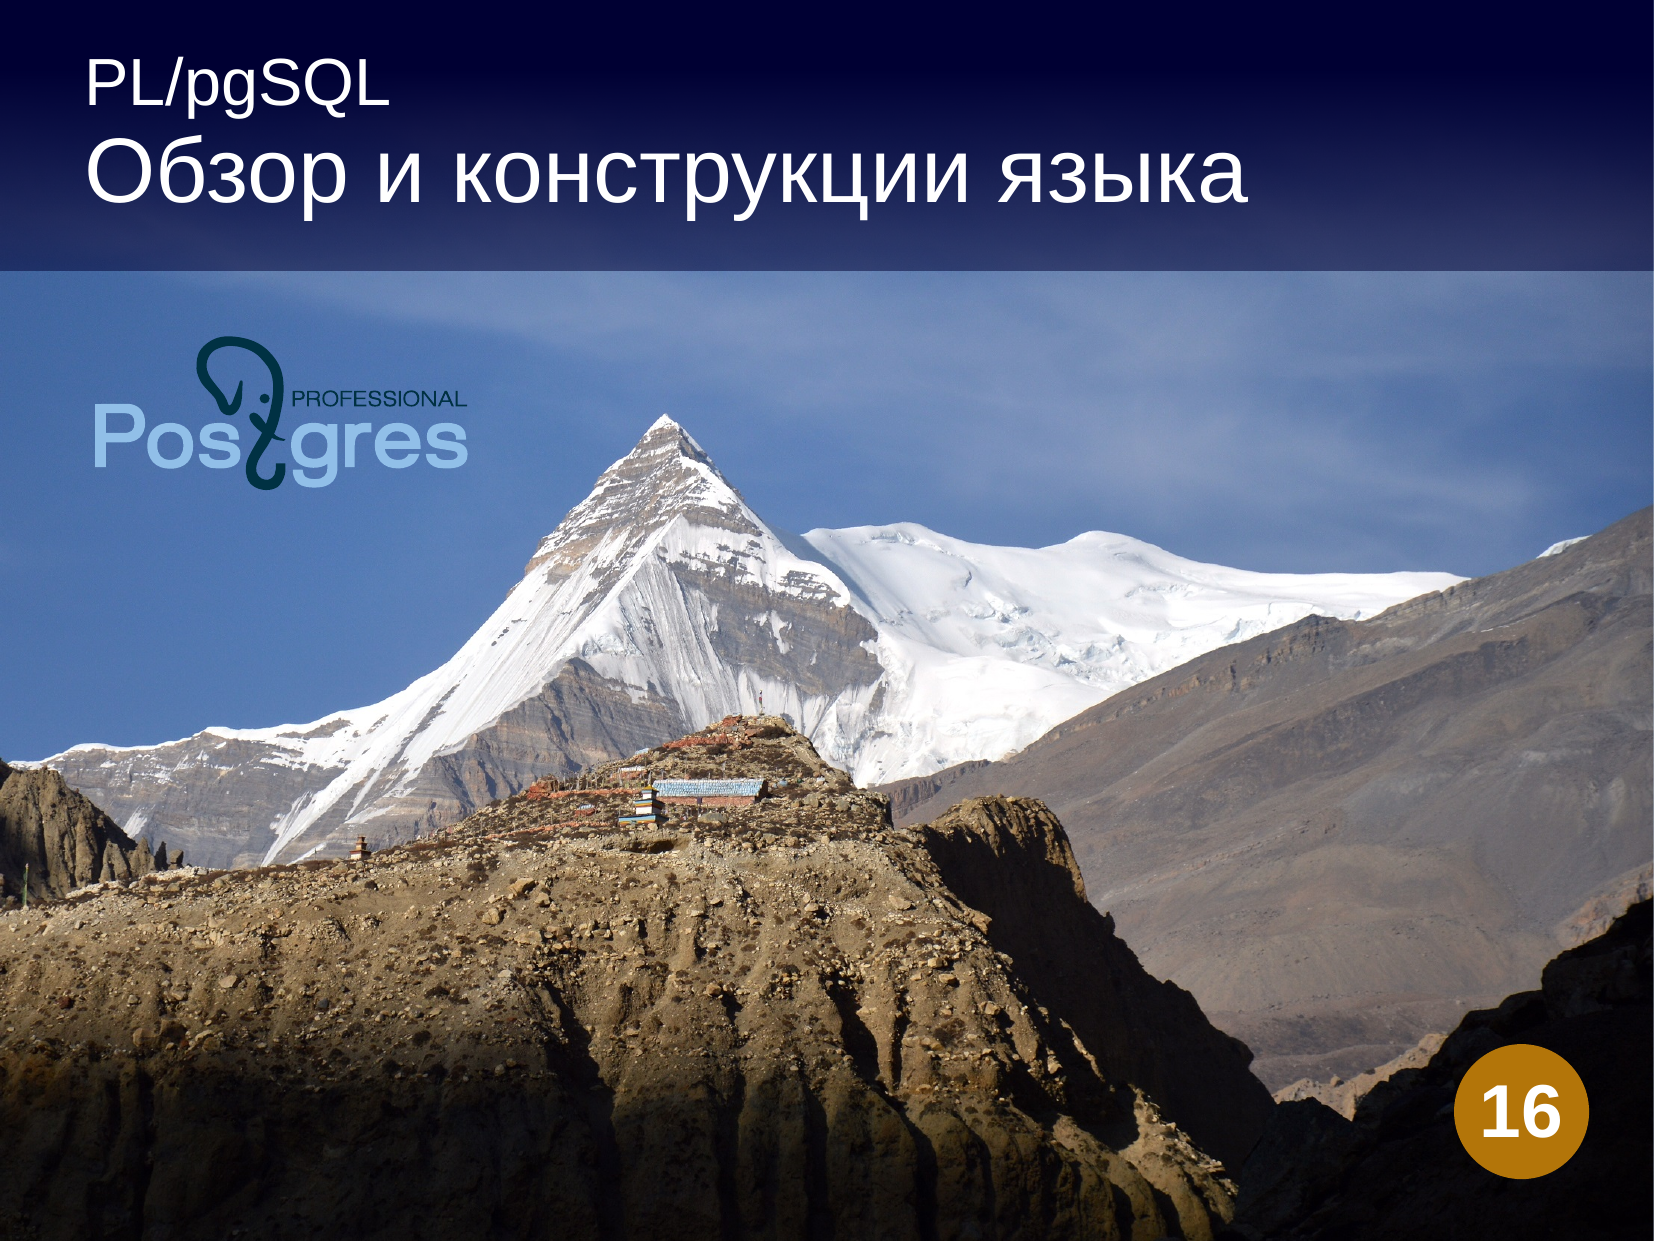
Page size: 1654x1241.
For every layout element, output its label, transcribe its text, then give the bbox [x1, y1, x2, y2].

picture [0, 271, 1654, 1241]
title PL/pgSQL Обзор и конструкции языка [84, 44, 1636, 251]
text_box 16 [1454, 1044, 1590, 1180]
